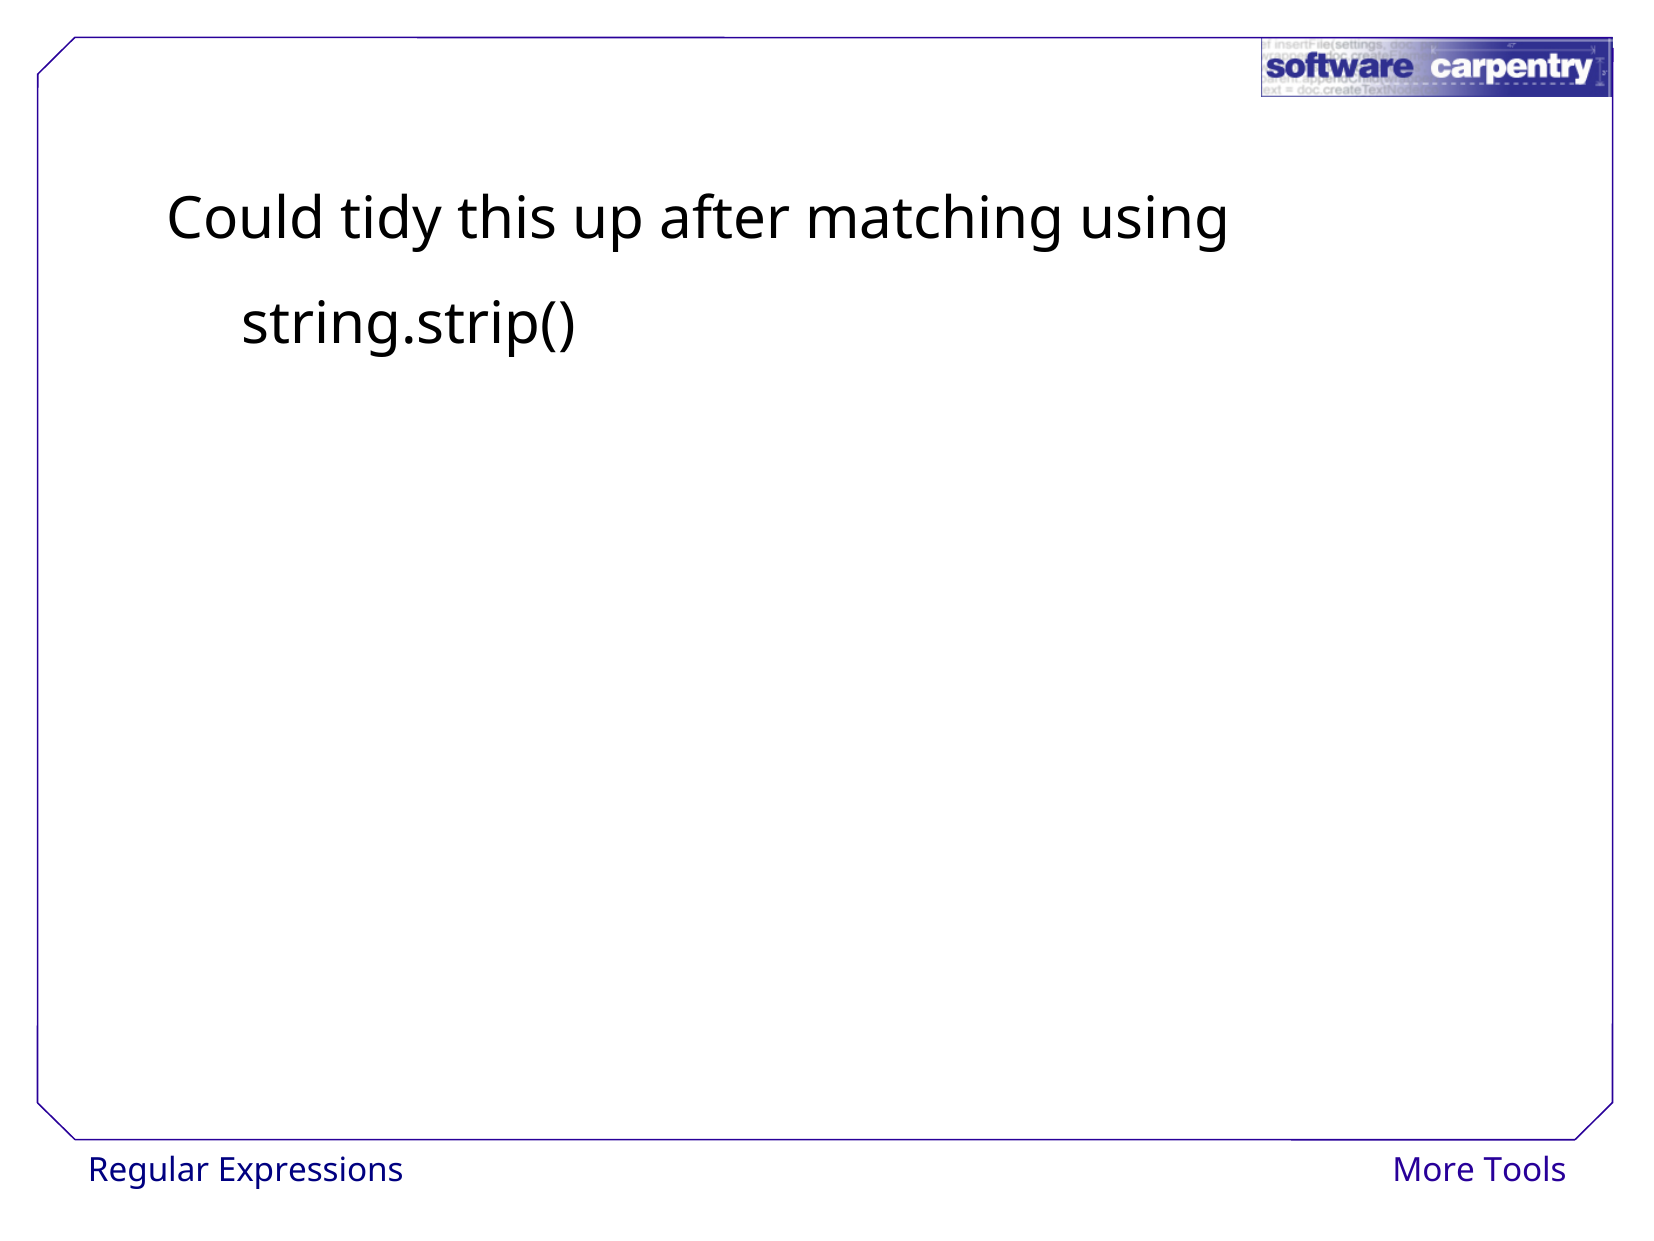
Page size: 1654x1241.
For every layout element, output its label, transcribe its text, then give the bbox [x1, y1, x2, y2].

text_box Could tidy this up after matching using string.strip() [151, 137, 1530, 364]
picture [1261, 39, 1613, 97]
